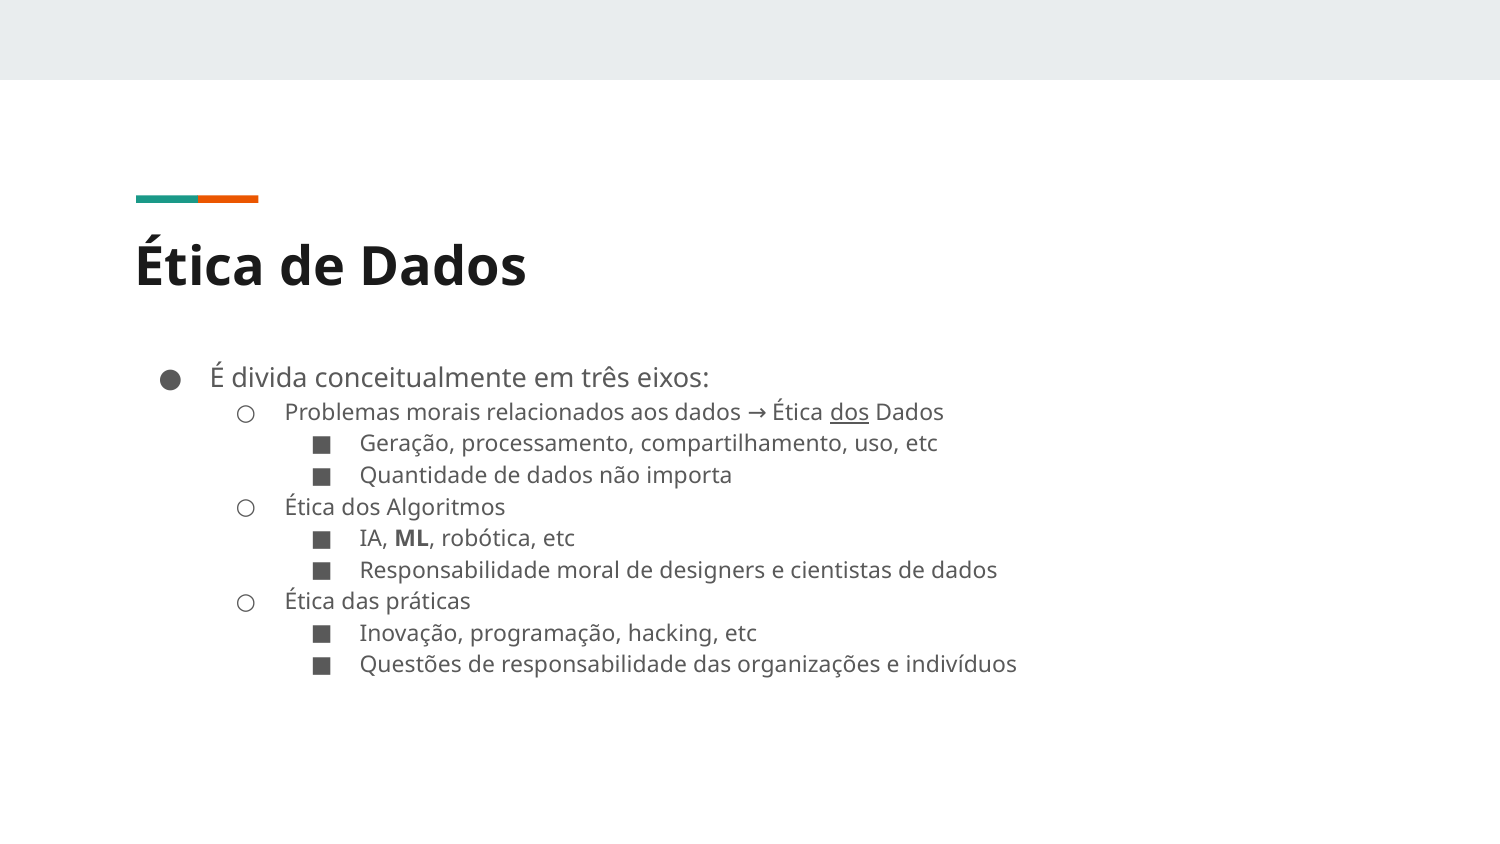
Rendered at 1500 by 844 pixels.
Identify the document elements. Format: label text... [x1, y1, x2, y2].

title Ética de Dados [119, 216, 1381, 305]
list É divida conceitualmente em três eixos: Problemas morais relacionados aos dados → Ética dos Dados Geração, processamento, compartilhamento, uso, etc Quantidade de dados não importa Ética dos Algoritmos IA, ML, robótica, etc Responsabilidade moral de designers e cientistas de dados Ética das práticas Inovação, programação, hacking, etc Questões de responsabilidade das organizações e indivíduos [119, 341, 1381, 712]
